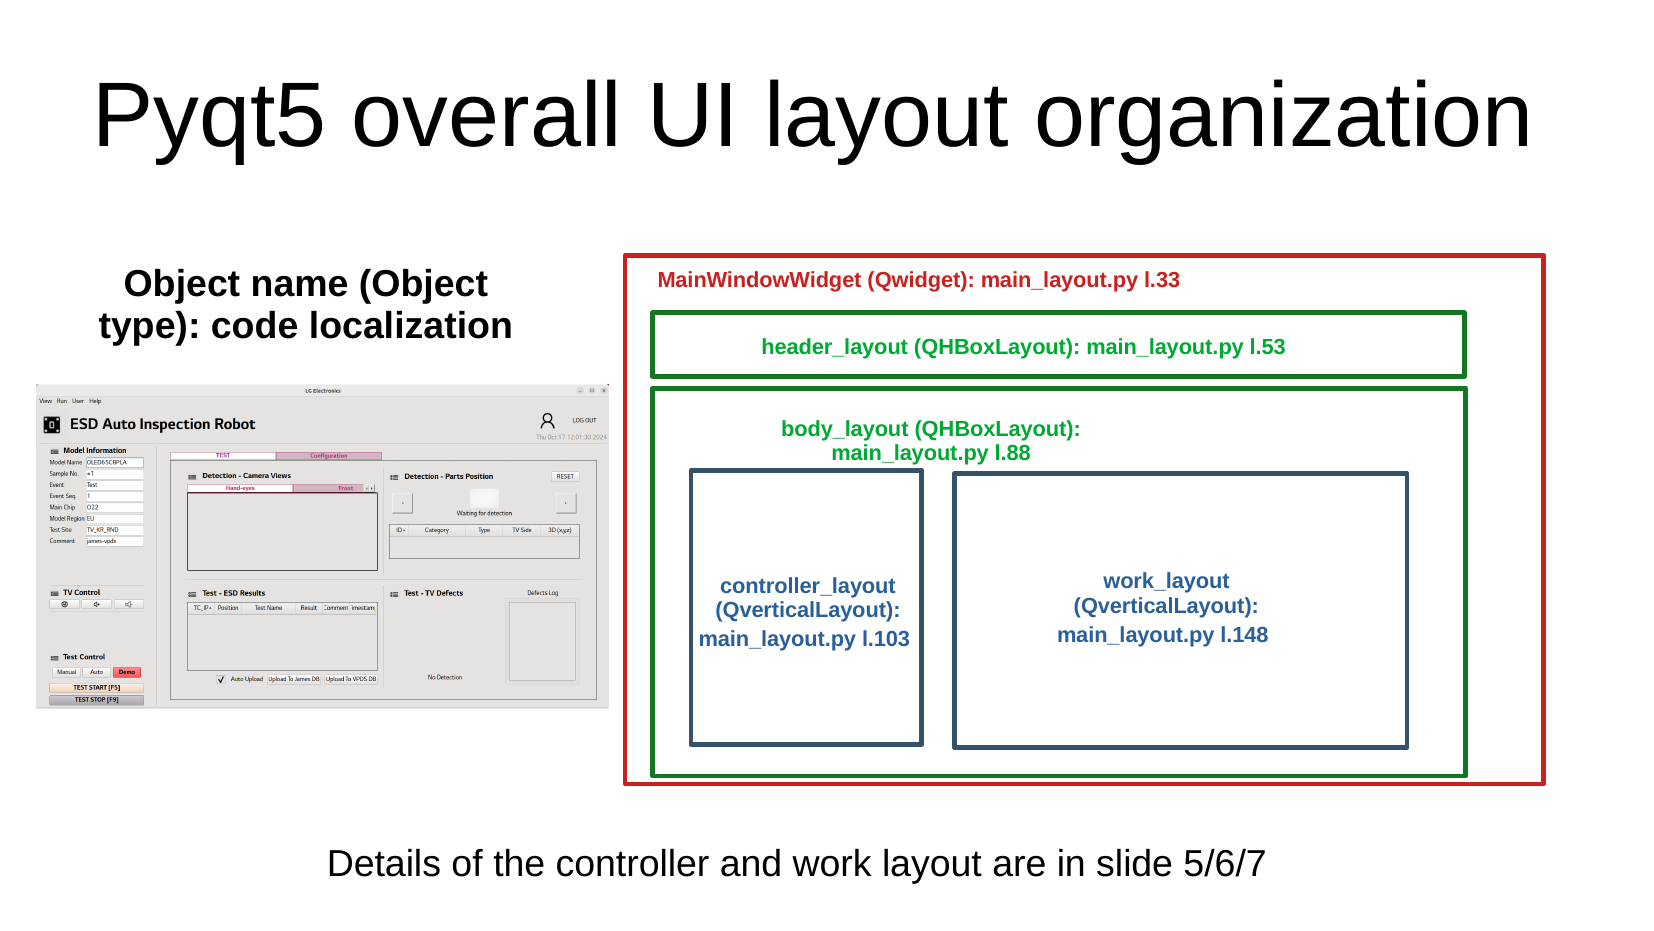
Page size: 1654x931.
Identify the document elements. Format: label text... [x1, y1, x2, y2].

text_box Object name (Object type): code localization [81, 212, 531, 384]
picture [36, 384, 609, 709]
text_box header_layout (QHBoxLayout): main_layout.py l.53 [736, 327, 1312, 366]
text_box MainWindowWidget (Qwidget): main_layout.py l.33 [601, 208, 1245, 349]
text_box work_layout (QverticalLayout): main_layout.py l.148 [1014, 538, 1319, 680]
text_box controller_layout (QverticalLayout): main_layout.py l.103 [655, 542, 961, 684]
title Pyqt5 overall UI layout organization [82, 37, 1571, 193]
text_box body_layout (QHBoxLayout): main_layout.py l.88 [687, 421, 1175, 460]
text_box Details of the controller and work layout are in slide 5/6/7 [104, 792, 1490, 931]
